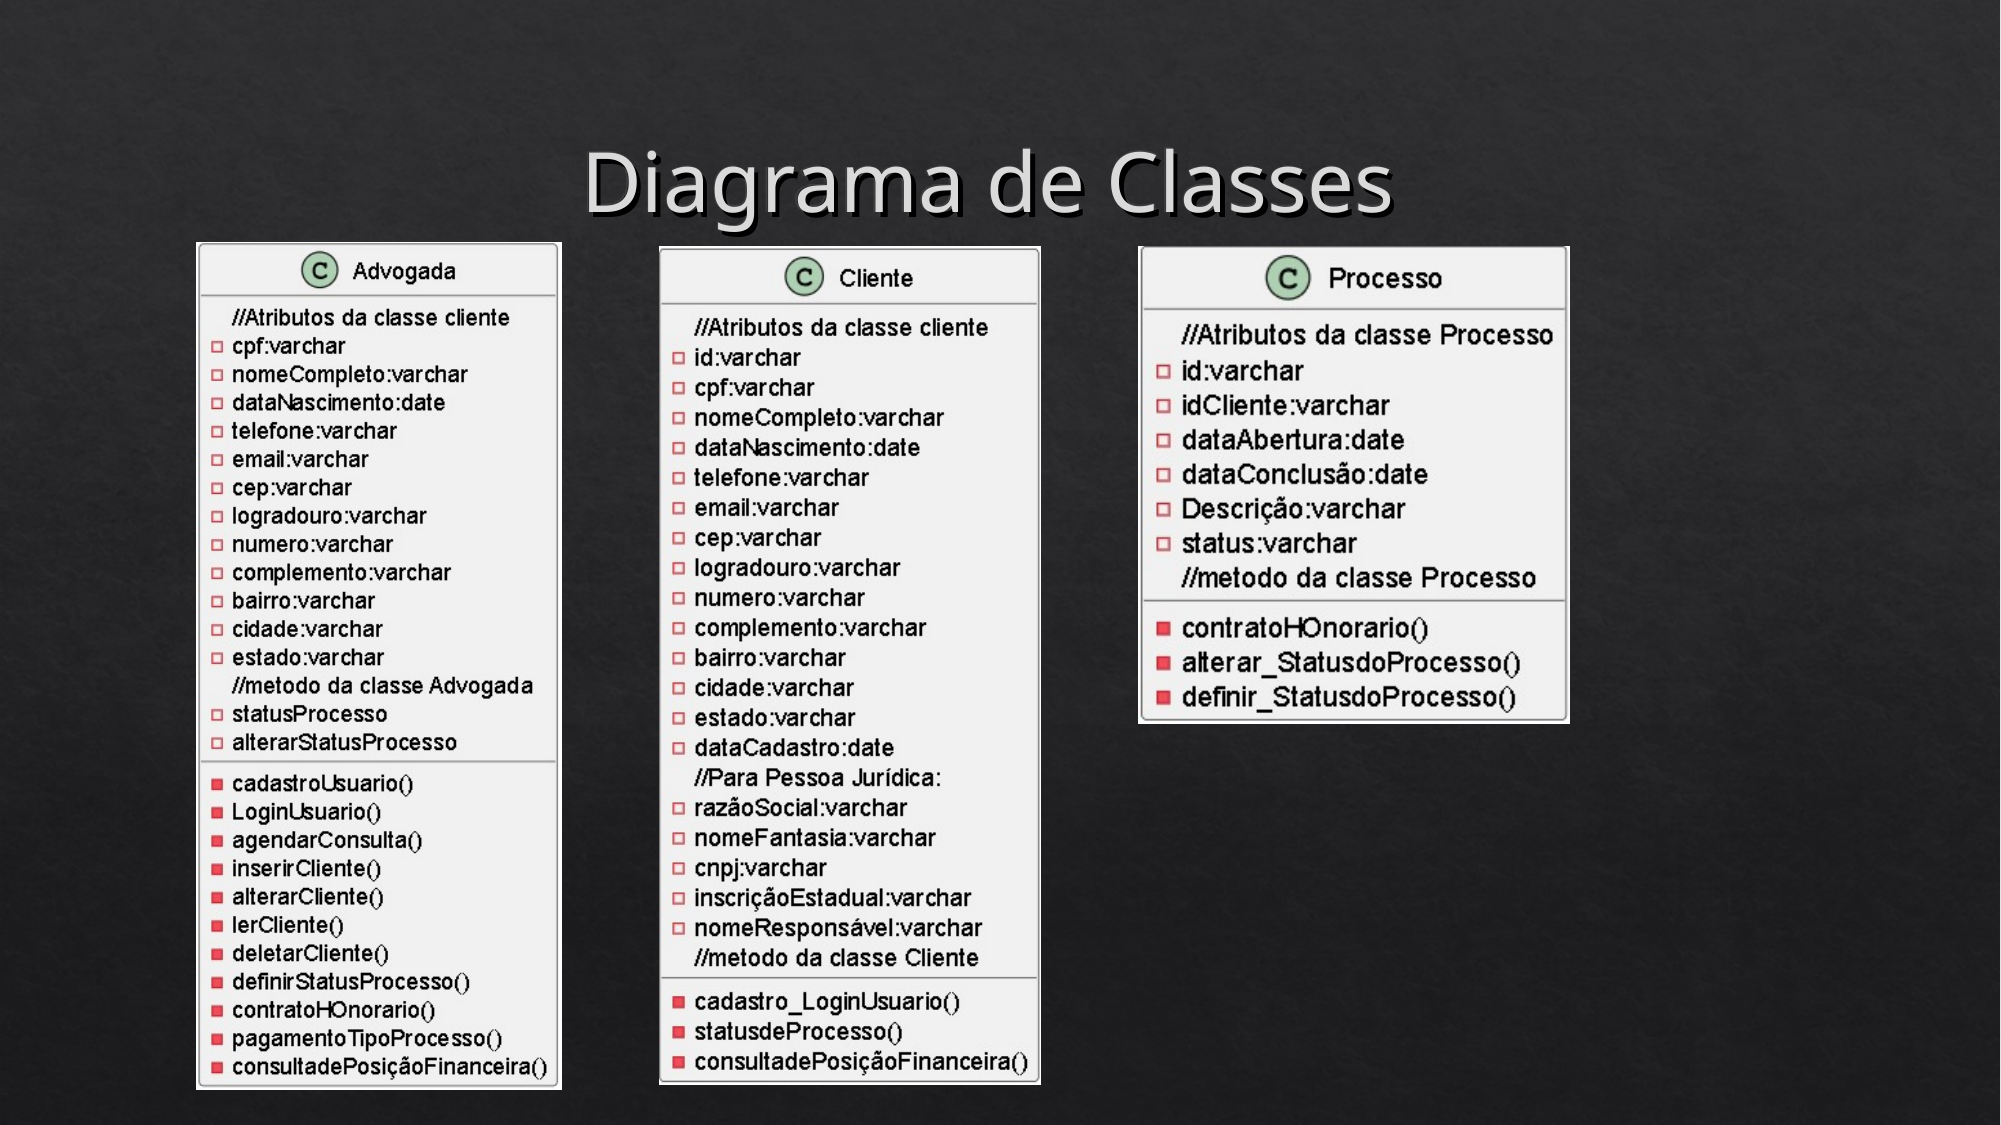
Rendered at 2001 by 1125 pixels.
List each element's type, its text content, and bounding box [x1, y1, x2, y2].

picture [1138, 247, 1570, 724]
title Diagrama de Classes [149, 99, 1849, 260]
picture [659, 247, 1041, 1085]
picture [196, 242, 562, 1090]
